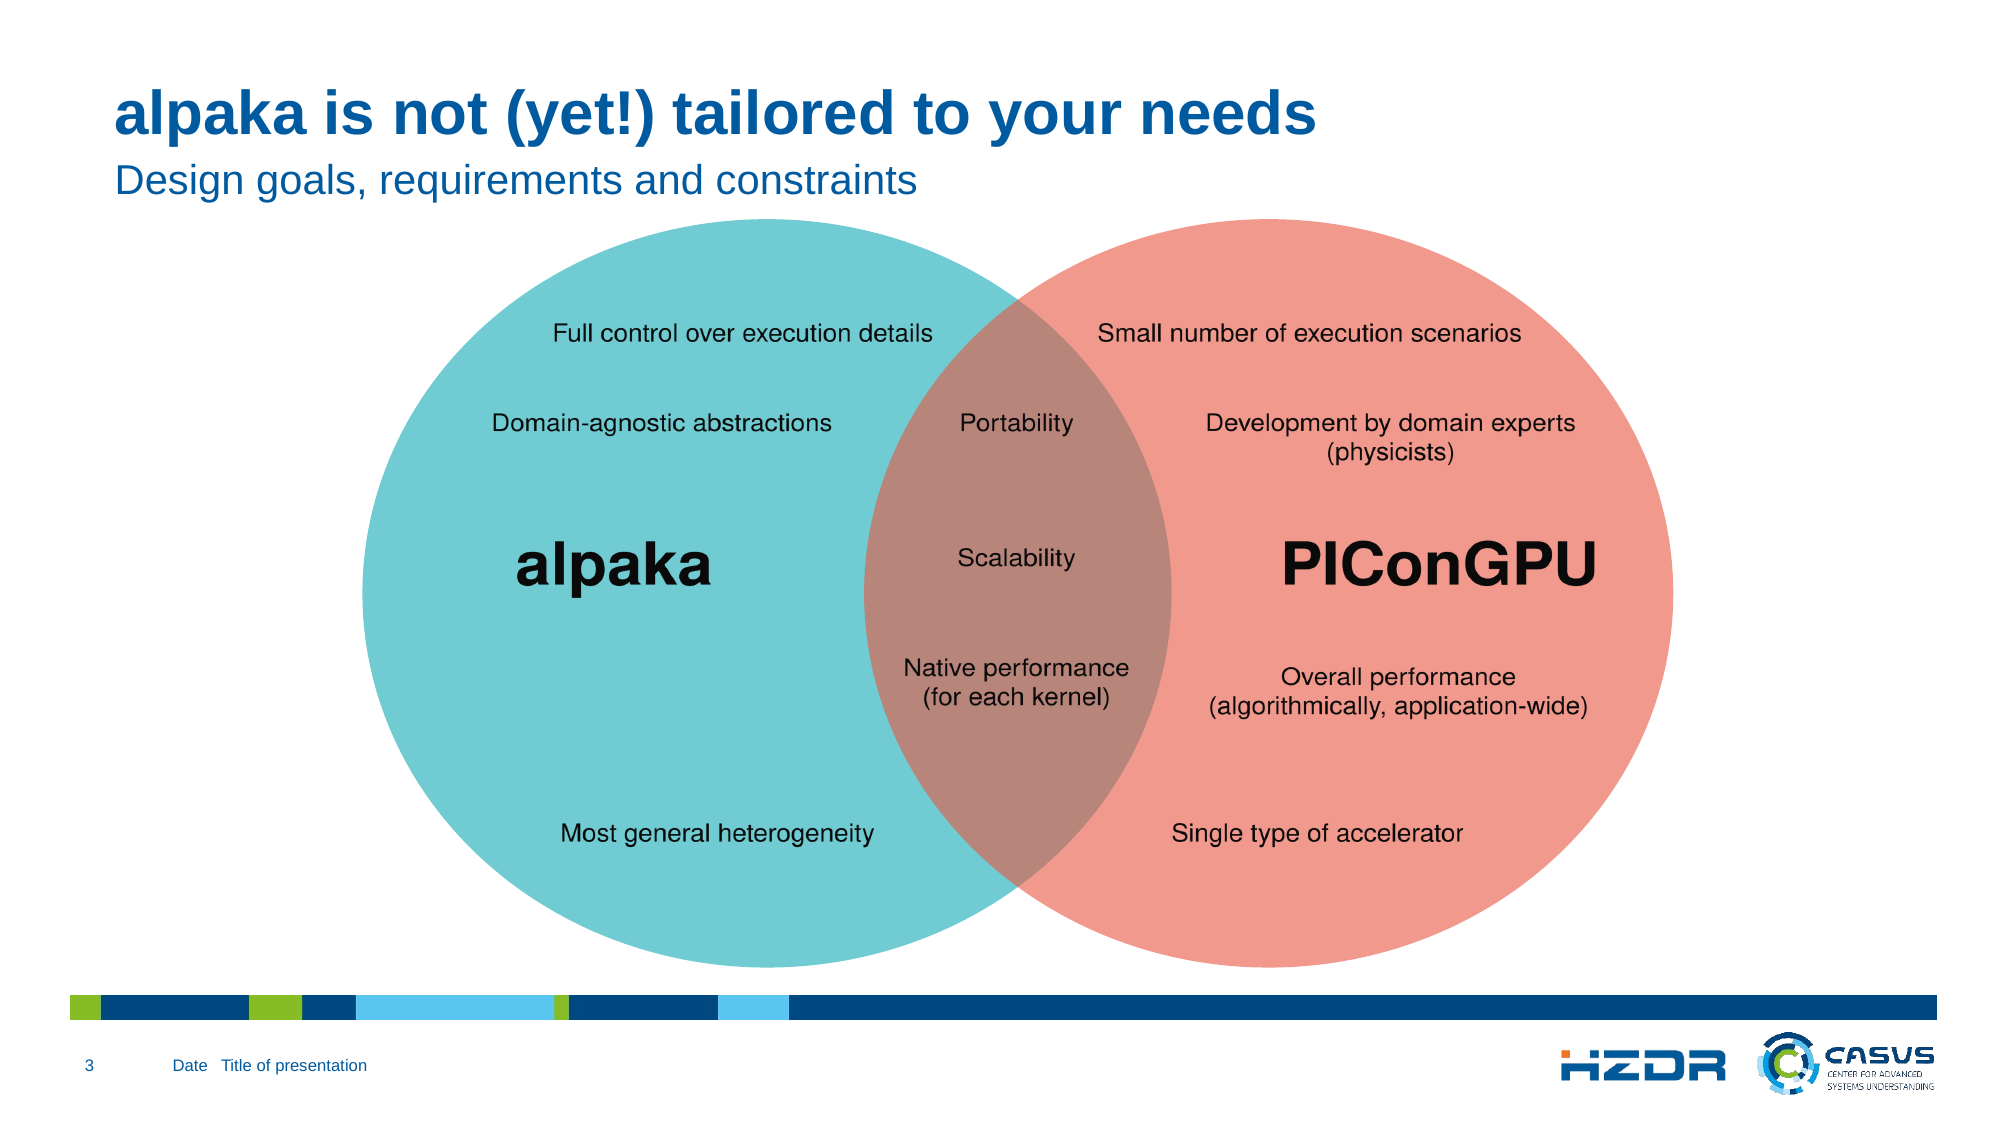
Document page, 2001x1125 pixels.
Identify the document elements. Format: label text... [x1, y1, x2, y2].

title alpaka is not (yet!) tailored to your needs [114, 80, 1934, 148]
picture [361, 218, 1675, 969]
slide_number Date [107, 1034, 208, 1095]
picture [1560, 1049, 1726, 1081]
picture [572, 995, 1937, 1020]
picture [1757, 1032, 1934, 1095]
picture [104, 995, 569, 1020]
subtitle Design goals, requirements and constraints [114, 152, 1934, 208]
picture [70, 995, 101, 1020]
